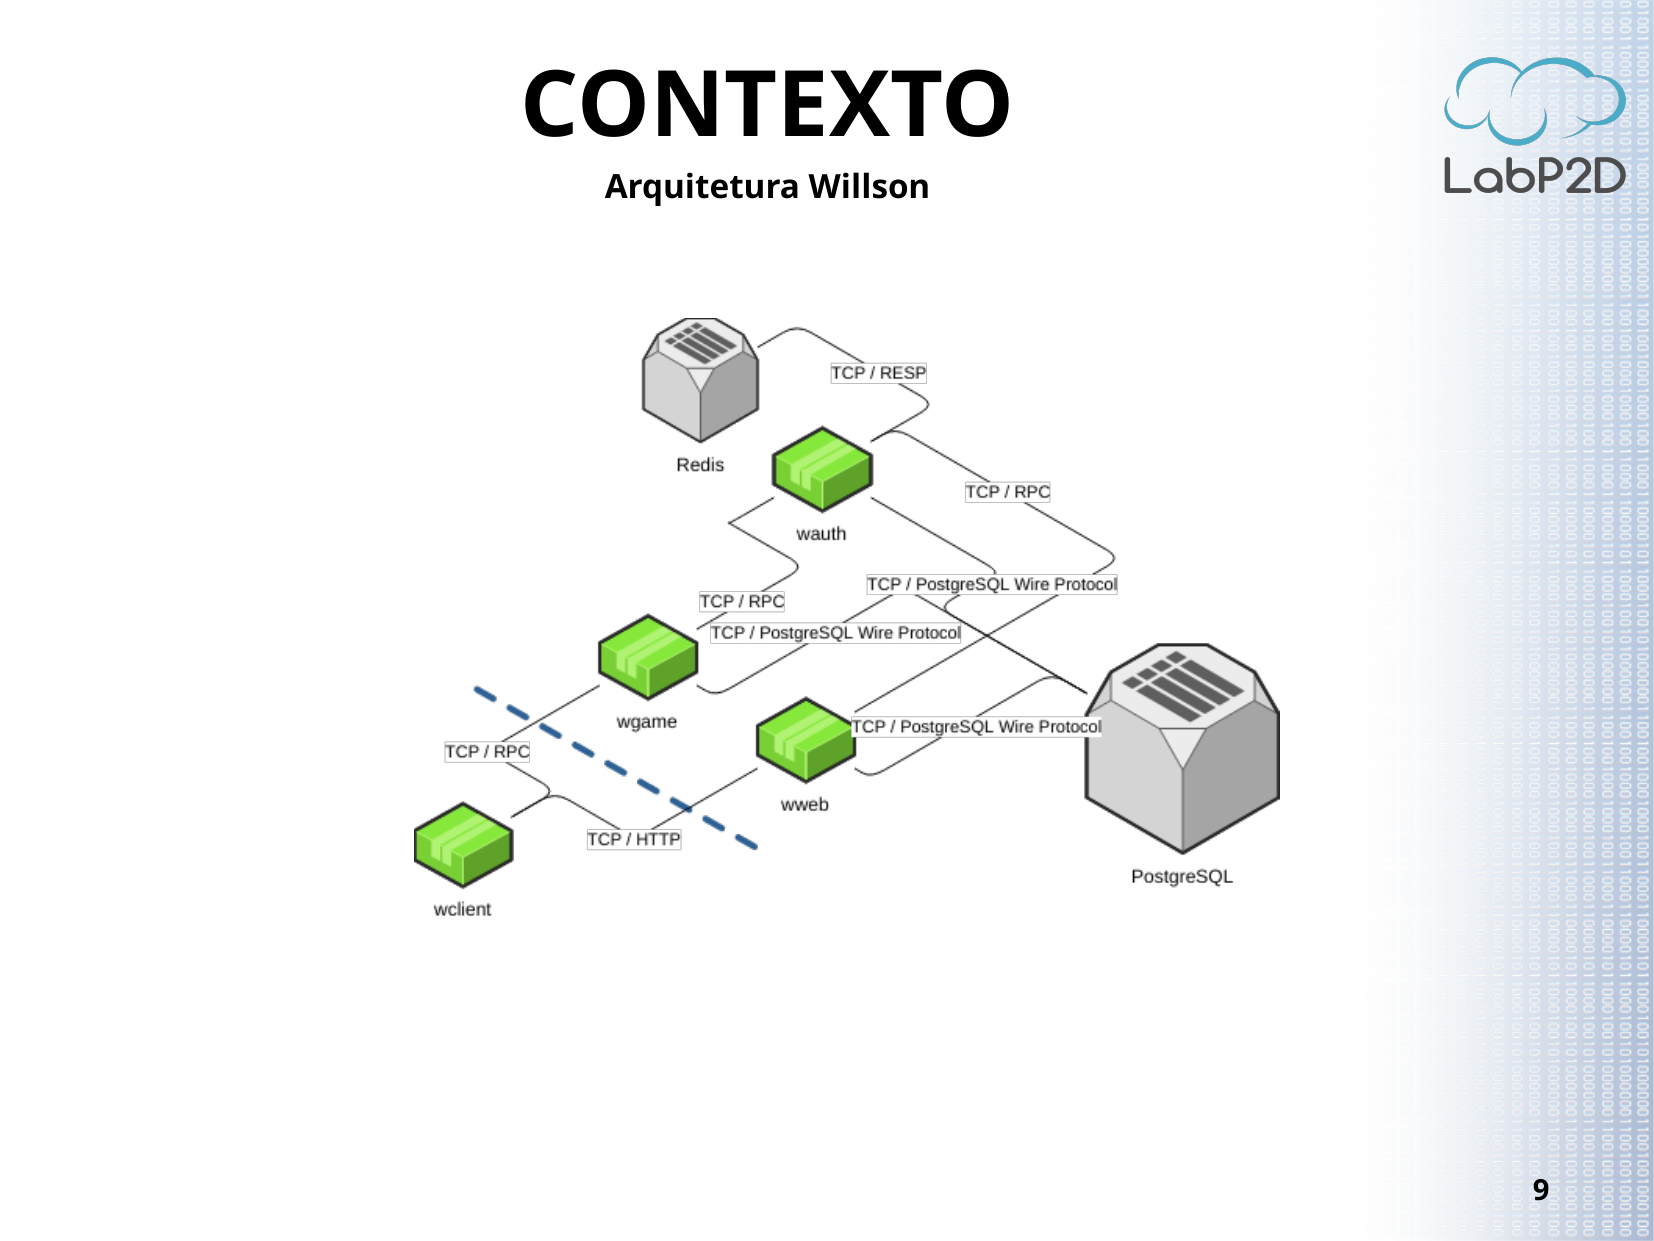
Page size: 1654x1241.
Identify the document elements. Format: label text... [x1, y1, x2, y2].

title CONTEXTO Arquitetura Willson [82, 19, 1453, 227]
picture [1360, 1, 1654, 1240]
picture [414, 318, 1280, 919]
